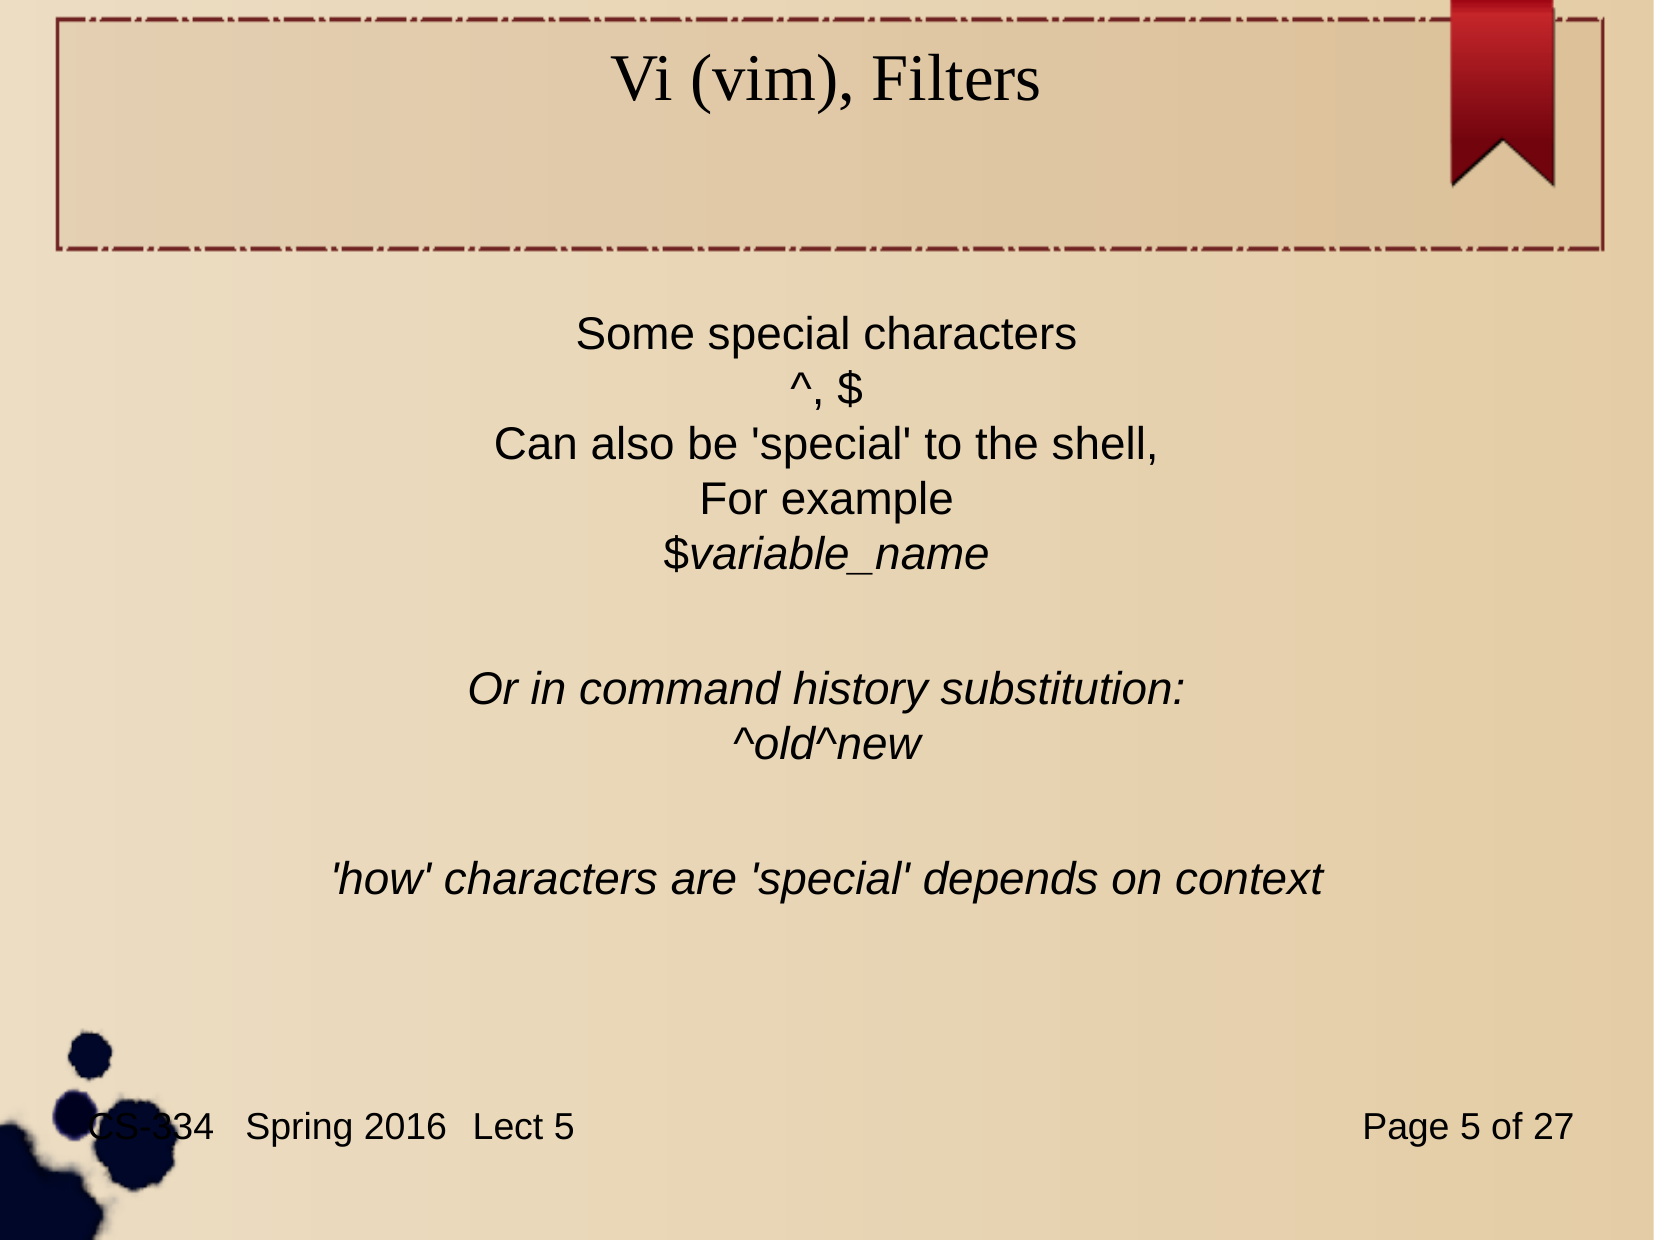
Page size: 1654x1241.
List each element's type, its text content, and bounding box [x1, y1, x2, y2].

text_box Vi (vim), Filters [82, 35, 1571, 192]
text_box CS-334 Spring 2016 Lect 5 Page <number> of 27 [6, 1095, 1654, 1165]
picture [0, 0, 1654, 1240]
text_box Some special characters ^, $ Can also be 'special' to the shell, For example $variable_name Or in command history substitution: ^old^new 'how' characters are 'special' depends on context [82, 283, 1571, 1003]
